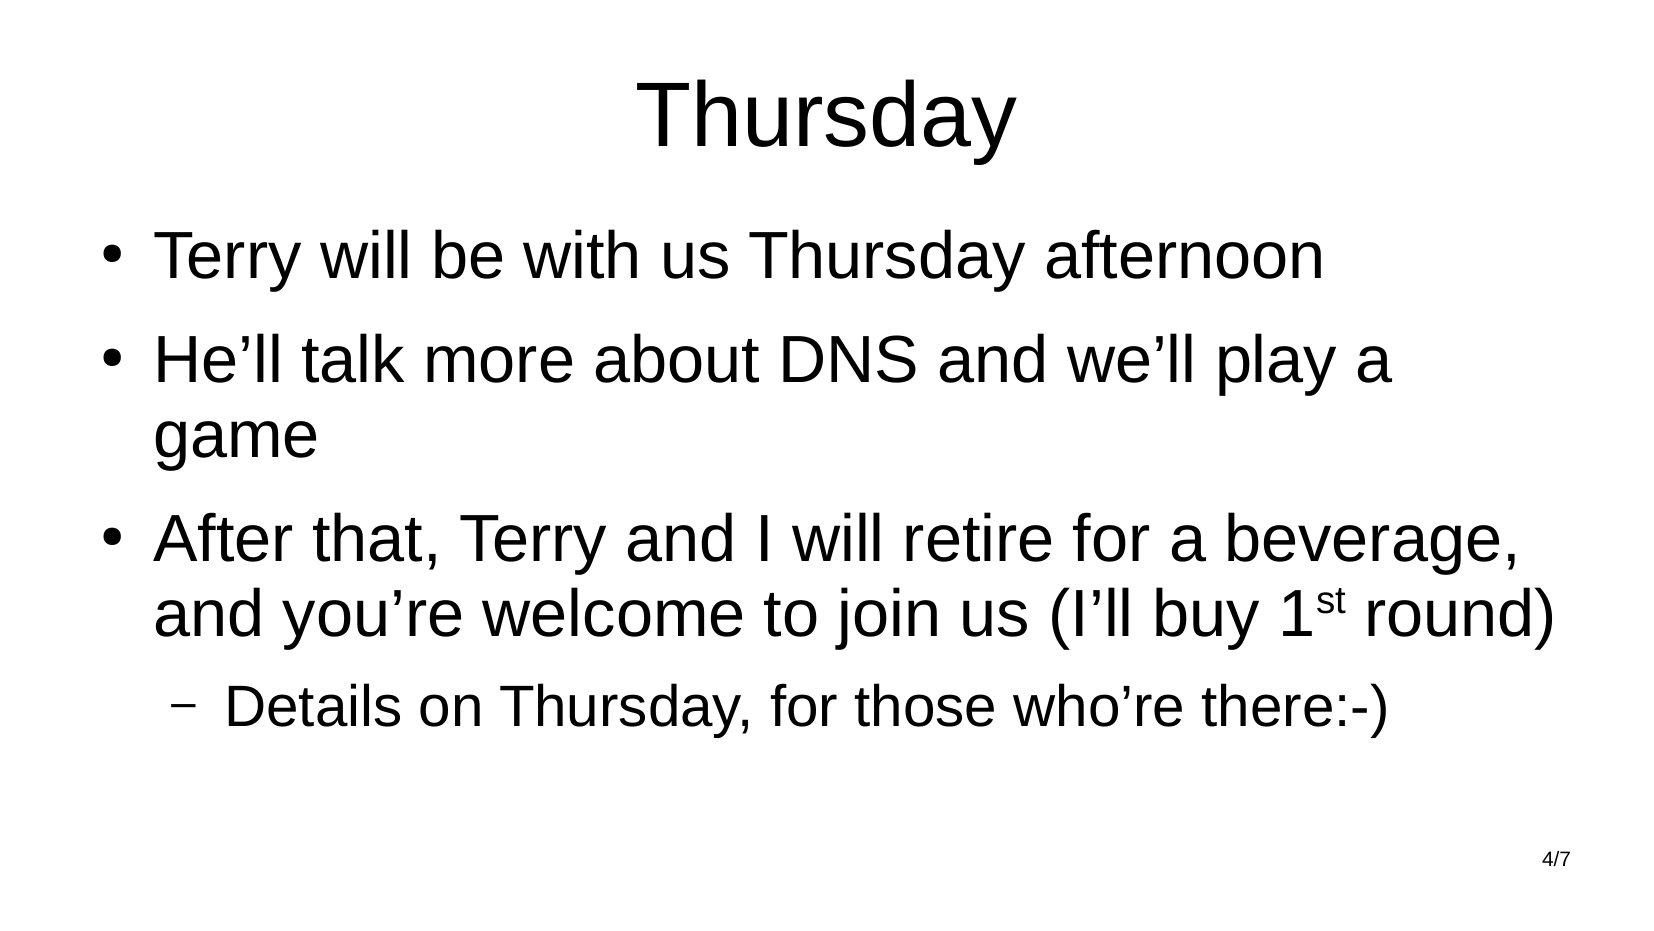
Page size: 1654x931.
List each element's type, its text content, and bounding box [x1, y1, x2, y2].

list Terry will be with us Thursday afternoon He’ll talk more about DNS and we’ll play a game After that, Terry and I will retire for a beverage, and you’re welcome to join us (I’ll buy 1st round) Details on Thursday, for those who’re there:-) [82, 217, 1571, 758]
title Thursday [82, 37, 1571, 193]
